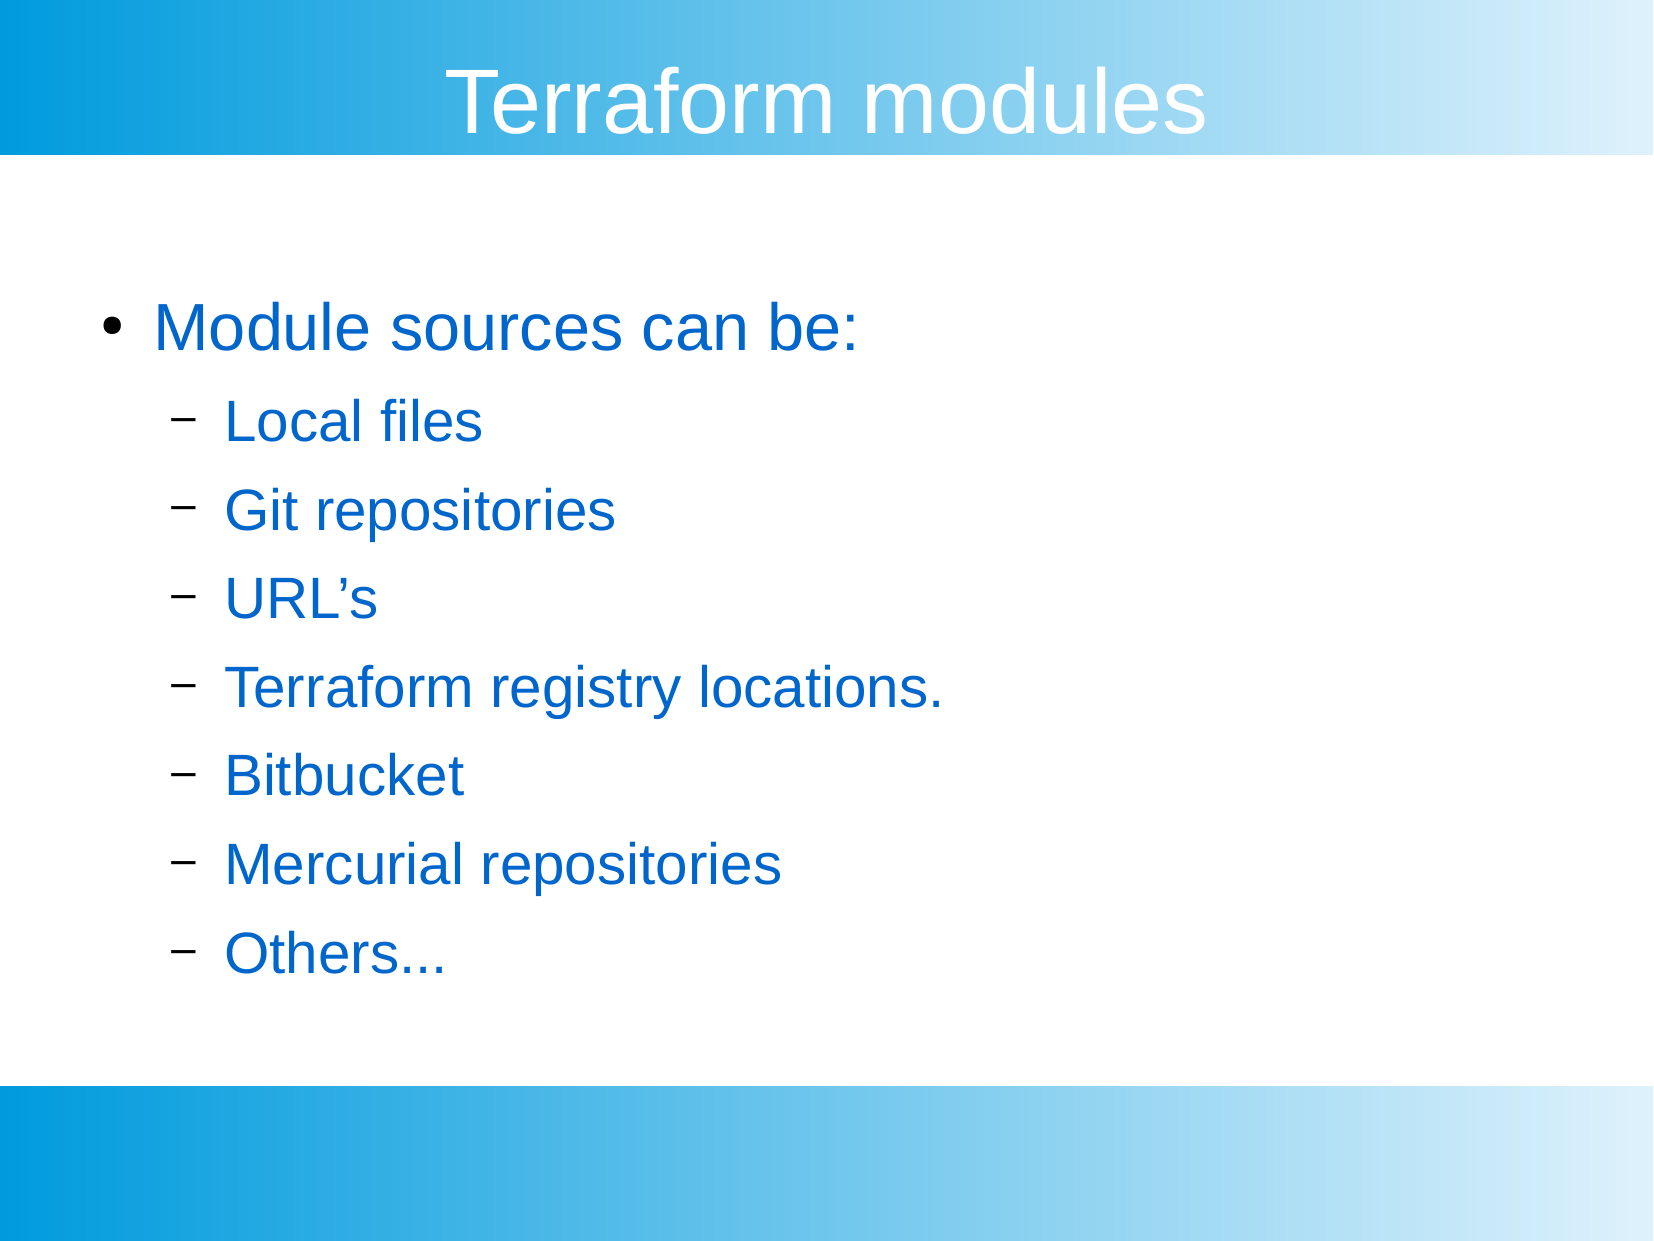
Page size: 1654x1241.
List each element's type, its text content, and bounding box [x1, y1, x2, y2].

list Module sources can be: Local files Git repositories URL’s Terraform registry locations. Bitbucket Mercurial repositories Others... [82, 290, 1571, 1010]
title Terraform modules [82, 49, 1571, 155]
